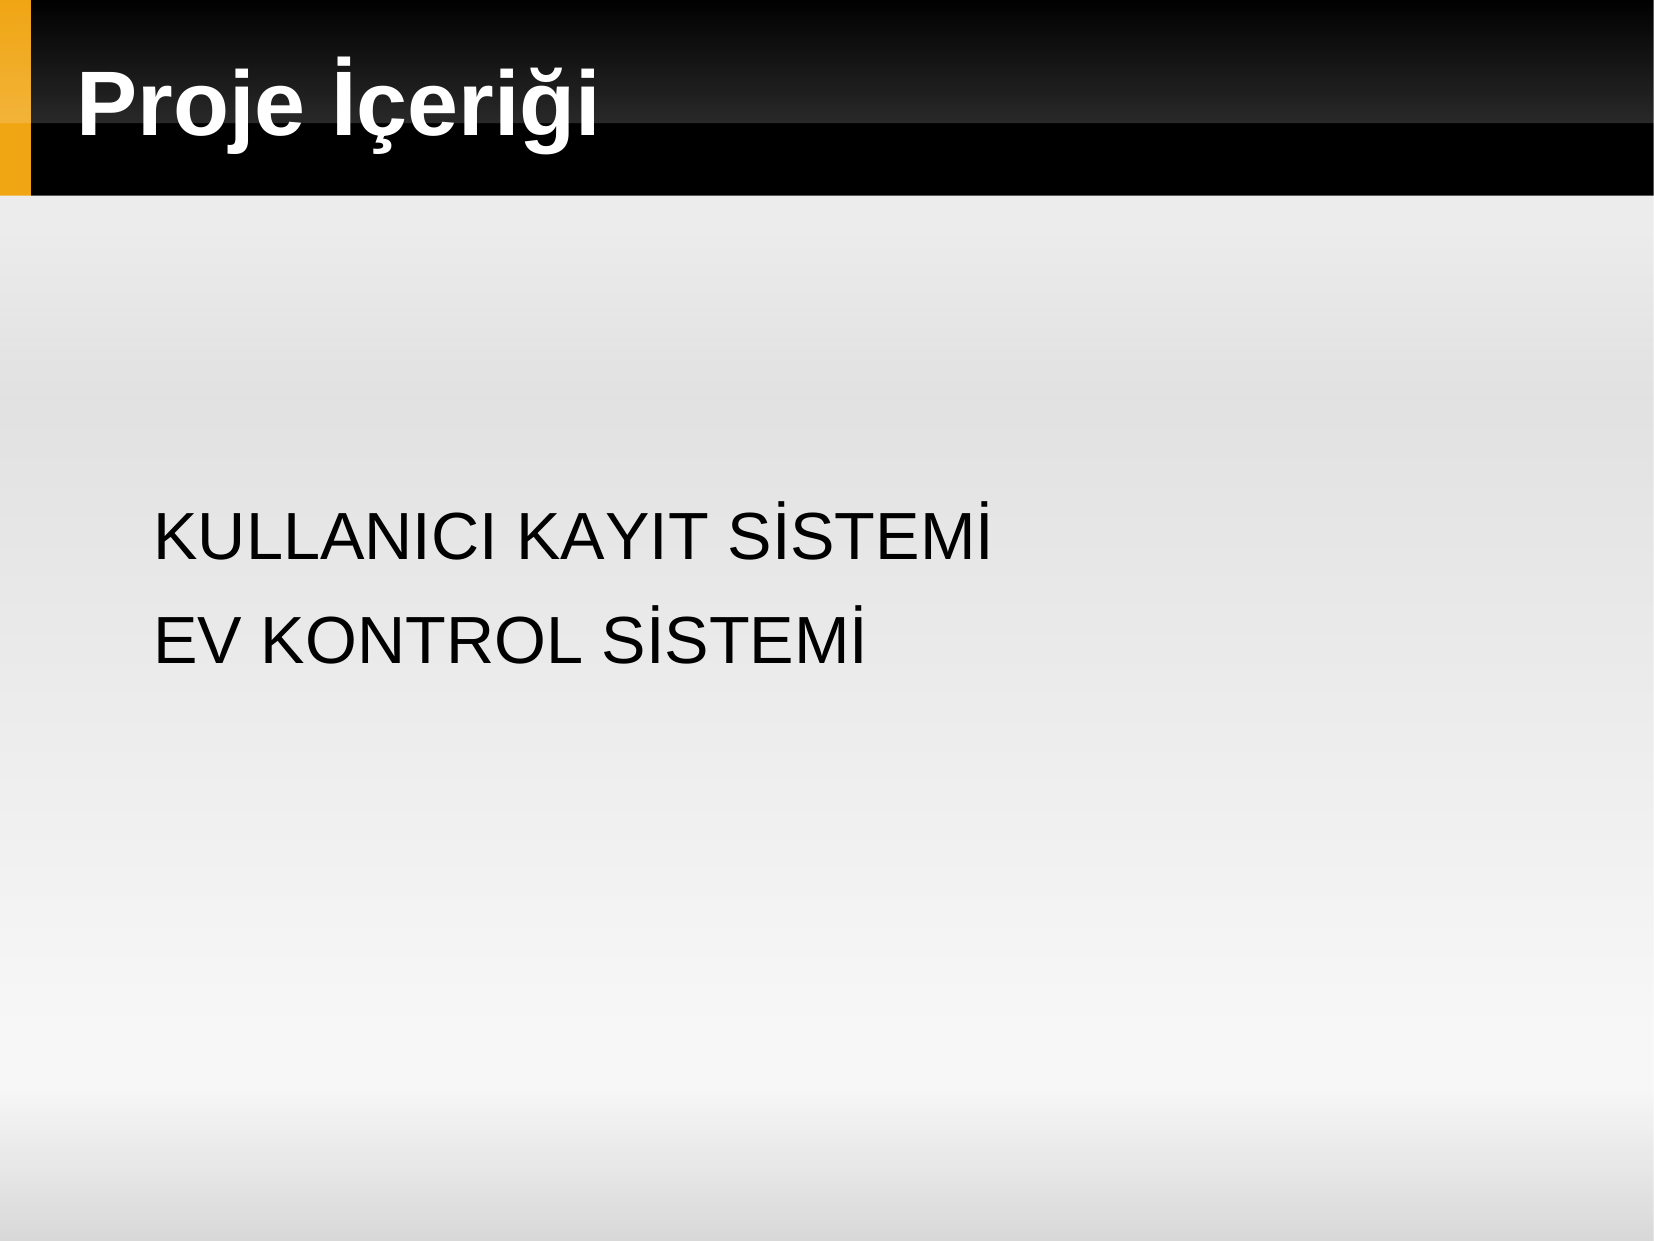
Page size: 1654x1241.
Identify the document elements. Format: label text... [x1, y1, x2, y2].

picture [0, 0, 1654, 1241]
title Proje İçeriği [76, 0, 1565, 208]
list KULLANICI KAYIT SİSTEMİ EV KONTROL SİSTEMİ [82, 290, 1571, 1109]
